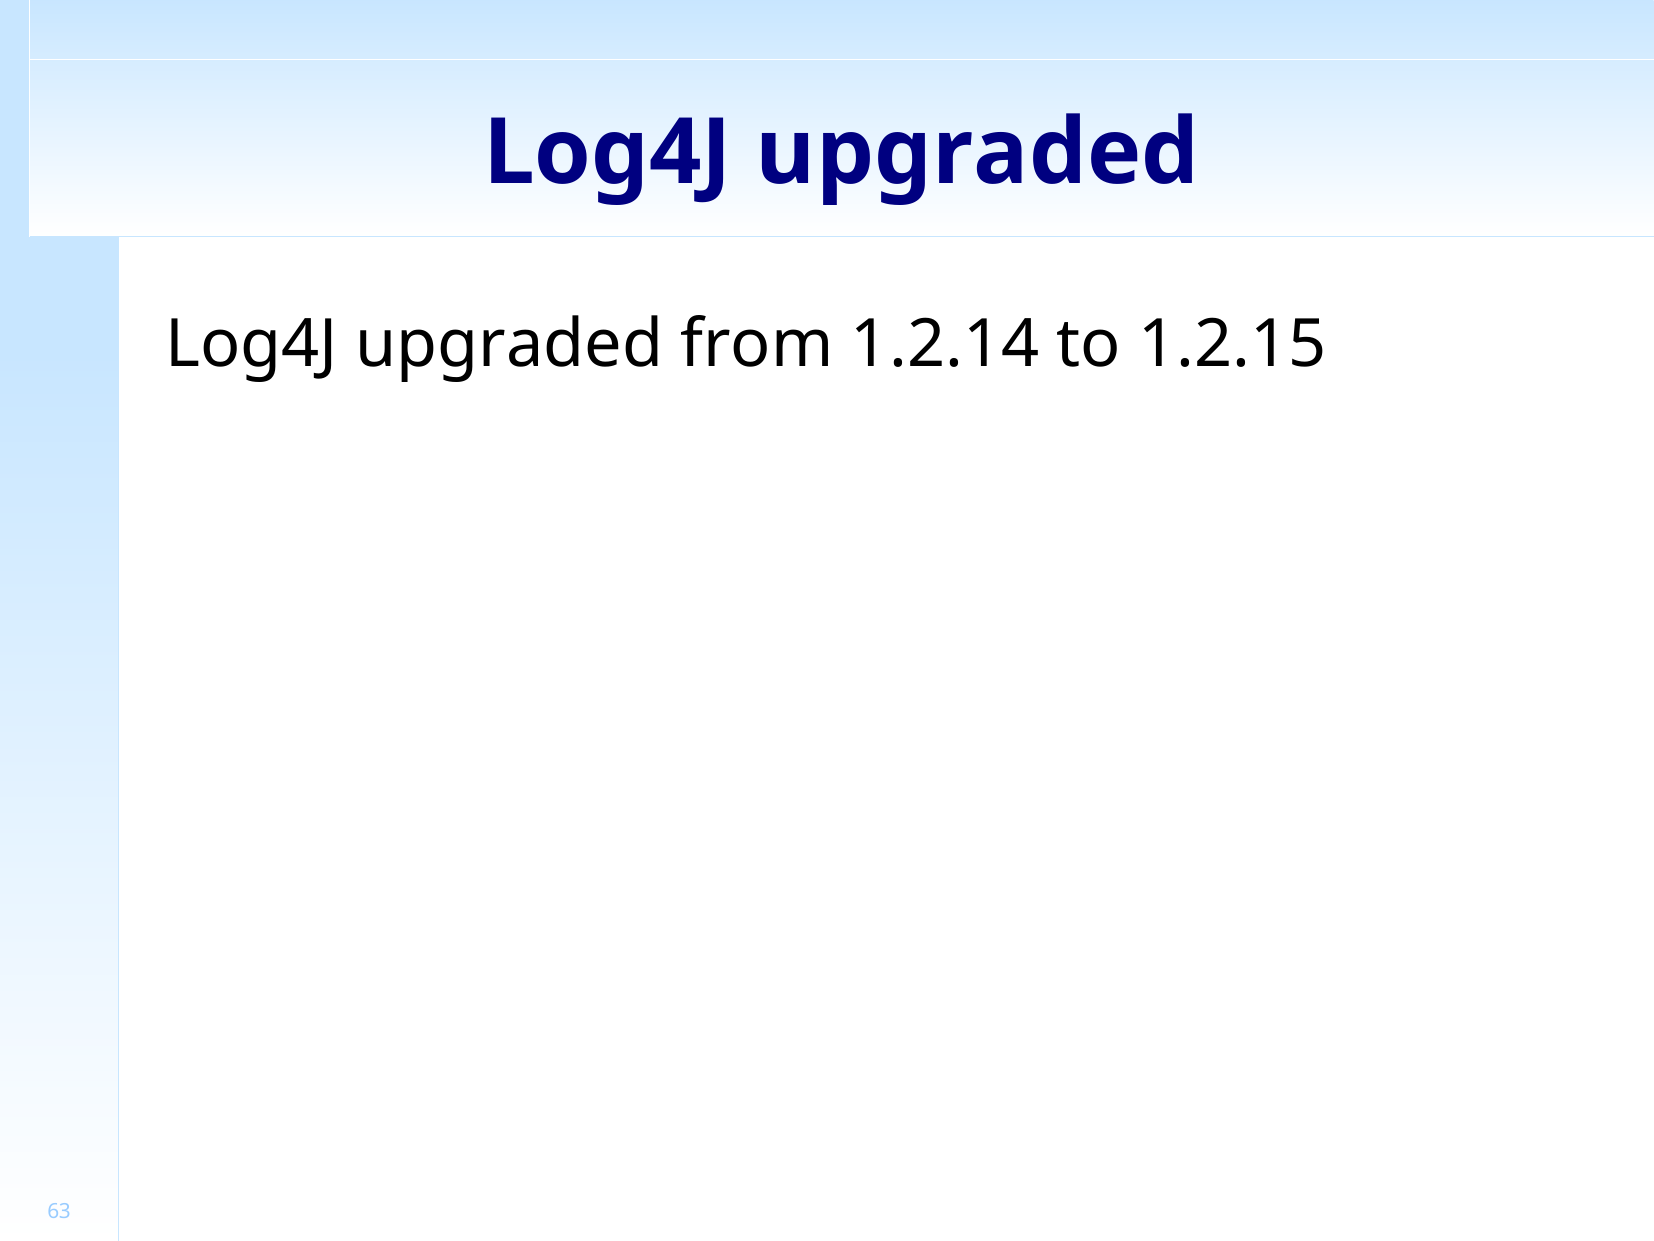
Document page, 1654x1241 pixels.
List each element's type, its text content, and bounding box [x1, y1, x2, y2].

list Log4J upgraded from 1.2.14 to 1.2.15 [147, 295, 1625, 1182]
title Log4J upgraded [29, 59, 1654, 237]
